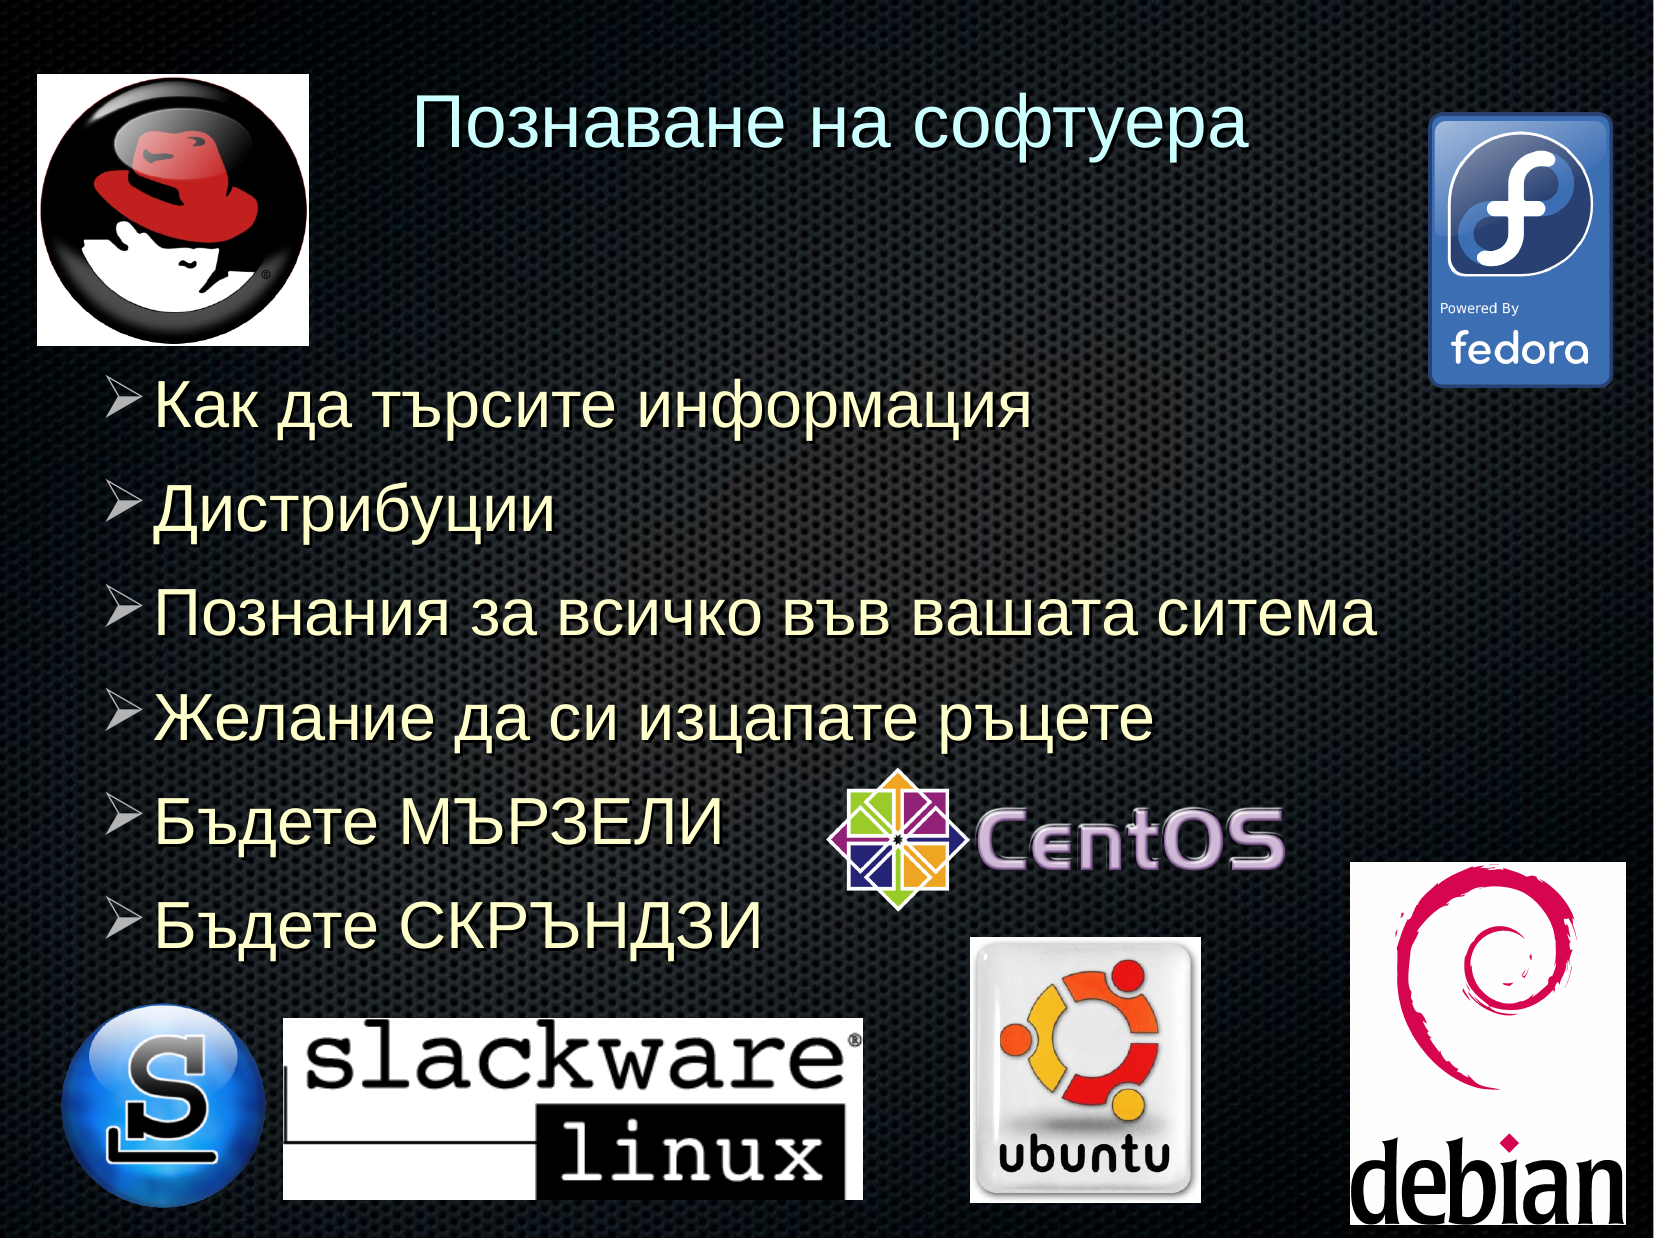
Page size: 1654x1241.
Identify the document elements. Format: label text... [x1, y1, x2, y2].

picture [0, 0, 1654, 1238]
title Познаване на софтуера [86, 25, 1576, 218]
list Как да търсите информация Дистрибуции Познания за всичко във вашата ситема Желание да си изцапате ръцете Бъдете МЪРЗЕЛИ Бъдете СКРЪНДЗИ [82, 262, 1571, 1148]
